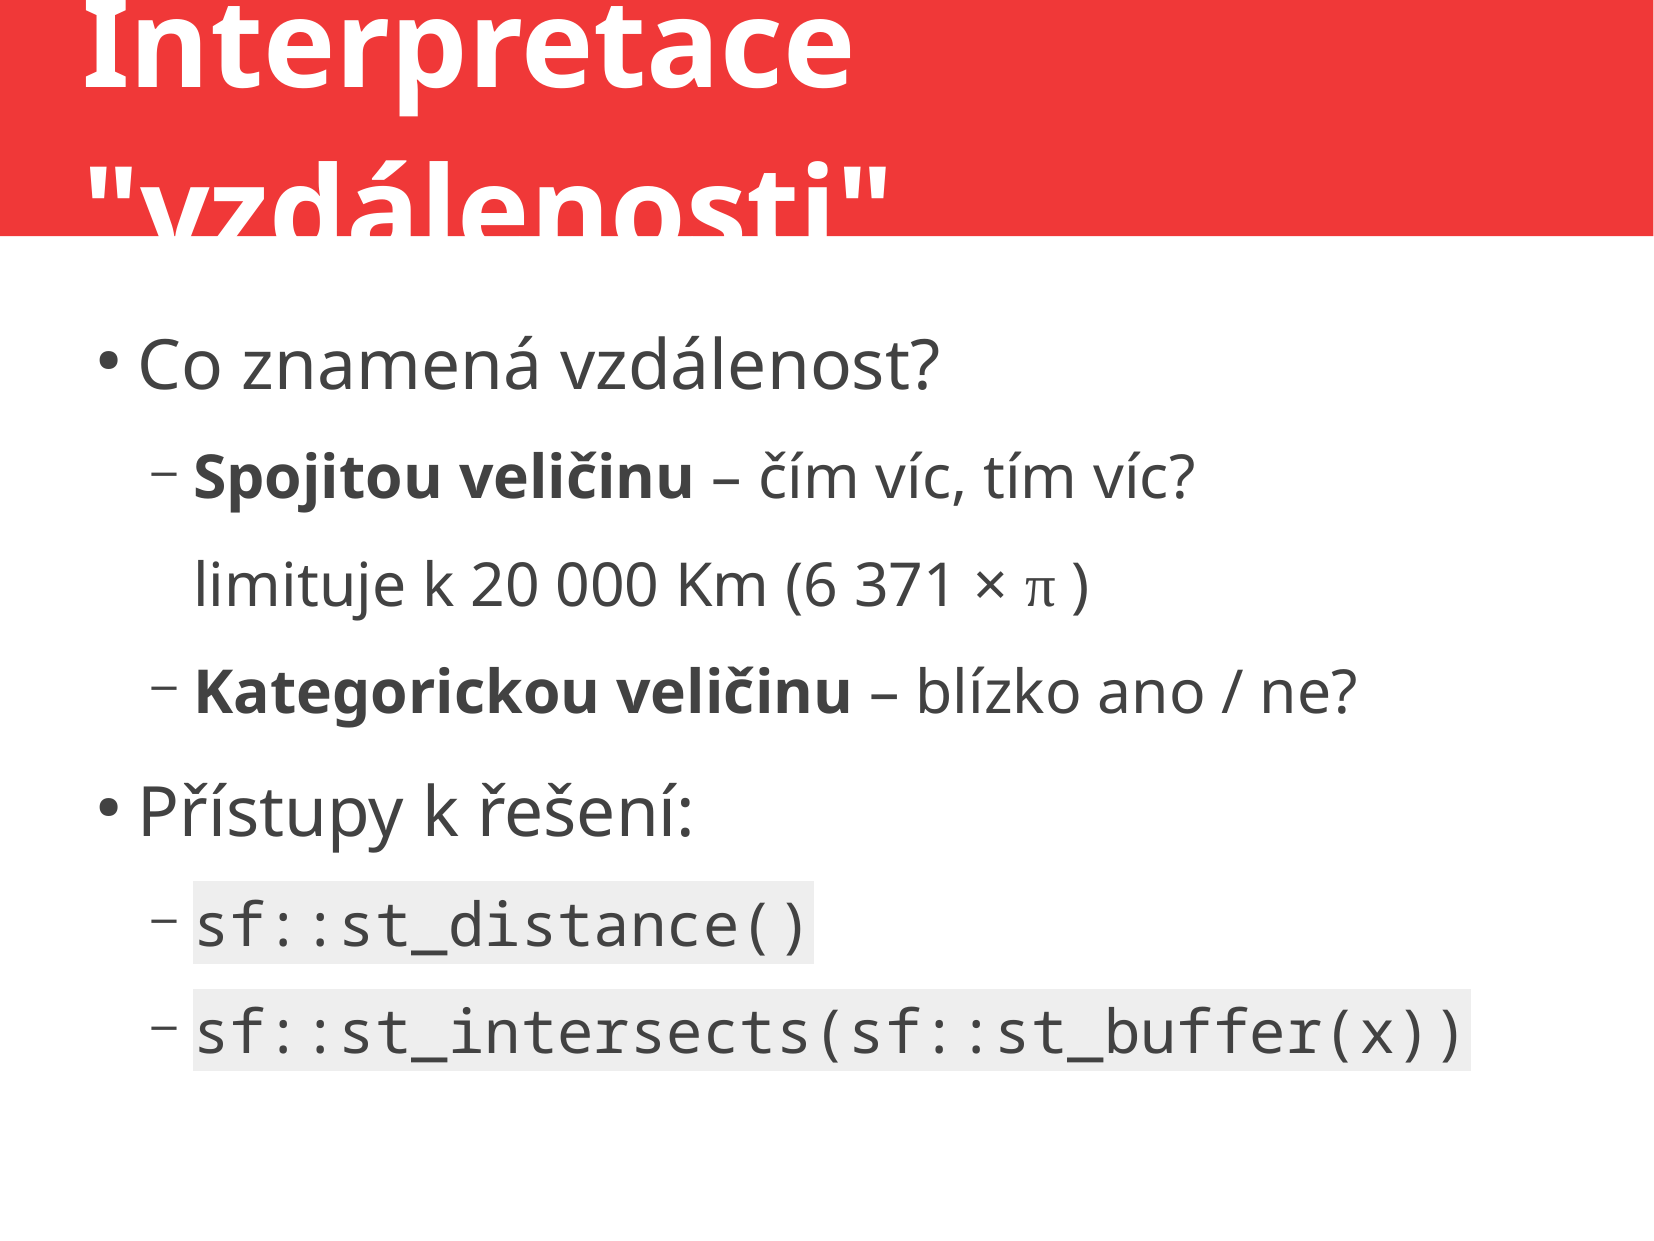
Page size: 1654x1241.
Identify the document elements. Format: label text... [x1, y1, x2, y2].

list Co znamená vzdálenost? Spojitou veličinu – čím víc, tím víc? limituje k 20 000 Km (6 371 × π ) Kategorickou veličinu – blízko ano / ne? Přístupy k řešení: sf::st_distance() sf::st_intersects(sf::st_buffer(x)) [82, 314, 1563, 1080]
title Interpretace "vzdálenosti" [82, 19, 1571, 227]
